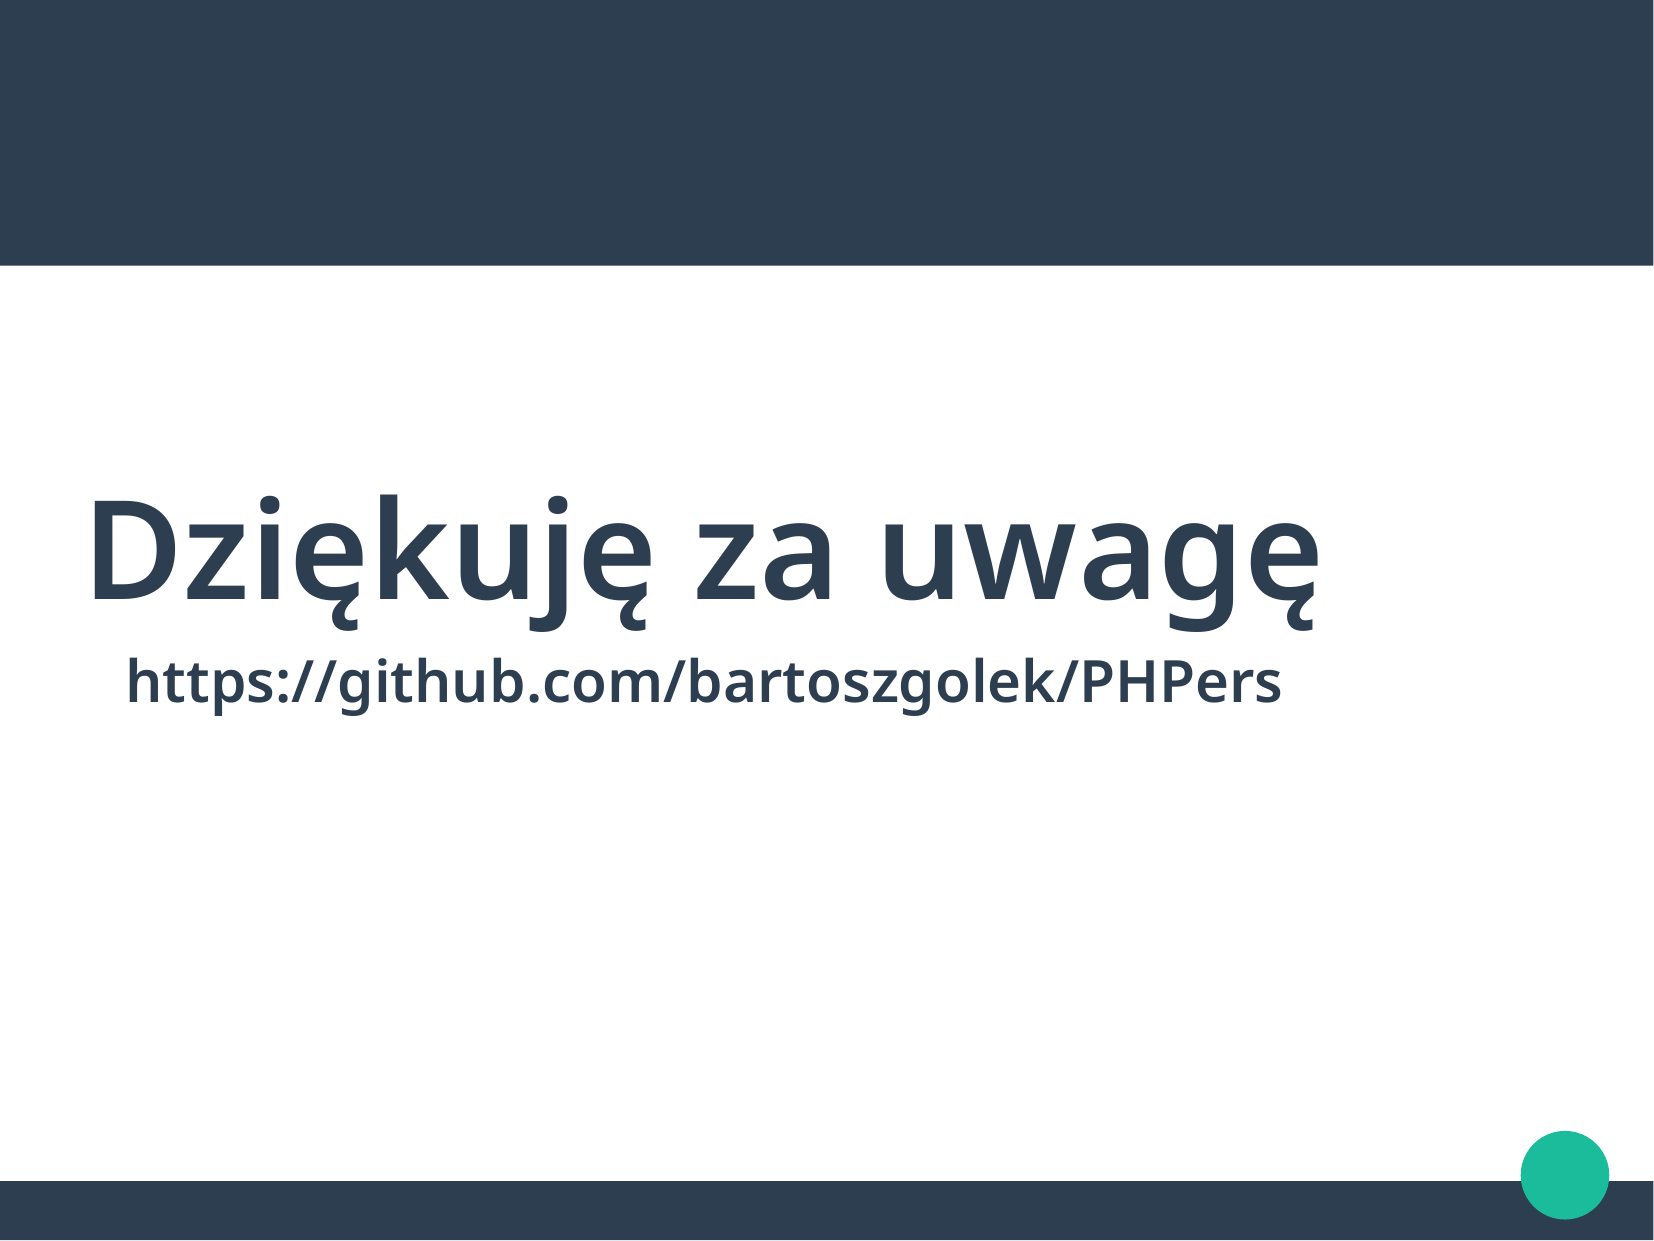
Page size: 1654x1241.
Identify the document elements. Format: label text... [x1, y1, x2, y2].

title Dziękuję za uwagę https://github.com/bartoszgolek/PHPers [82, 49, 1571, 1123]
